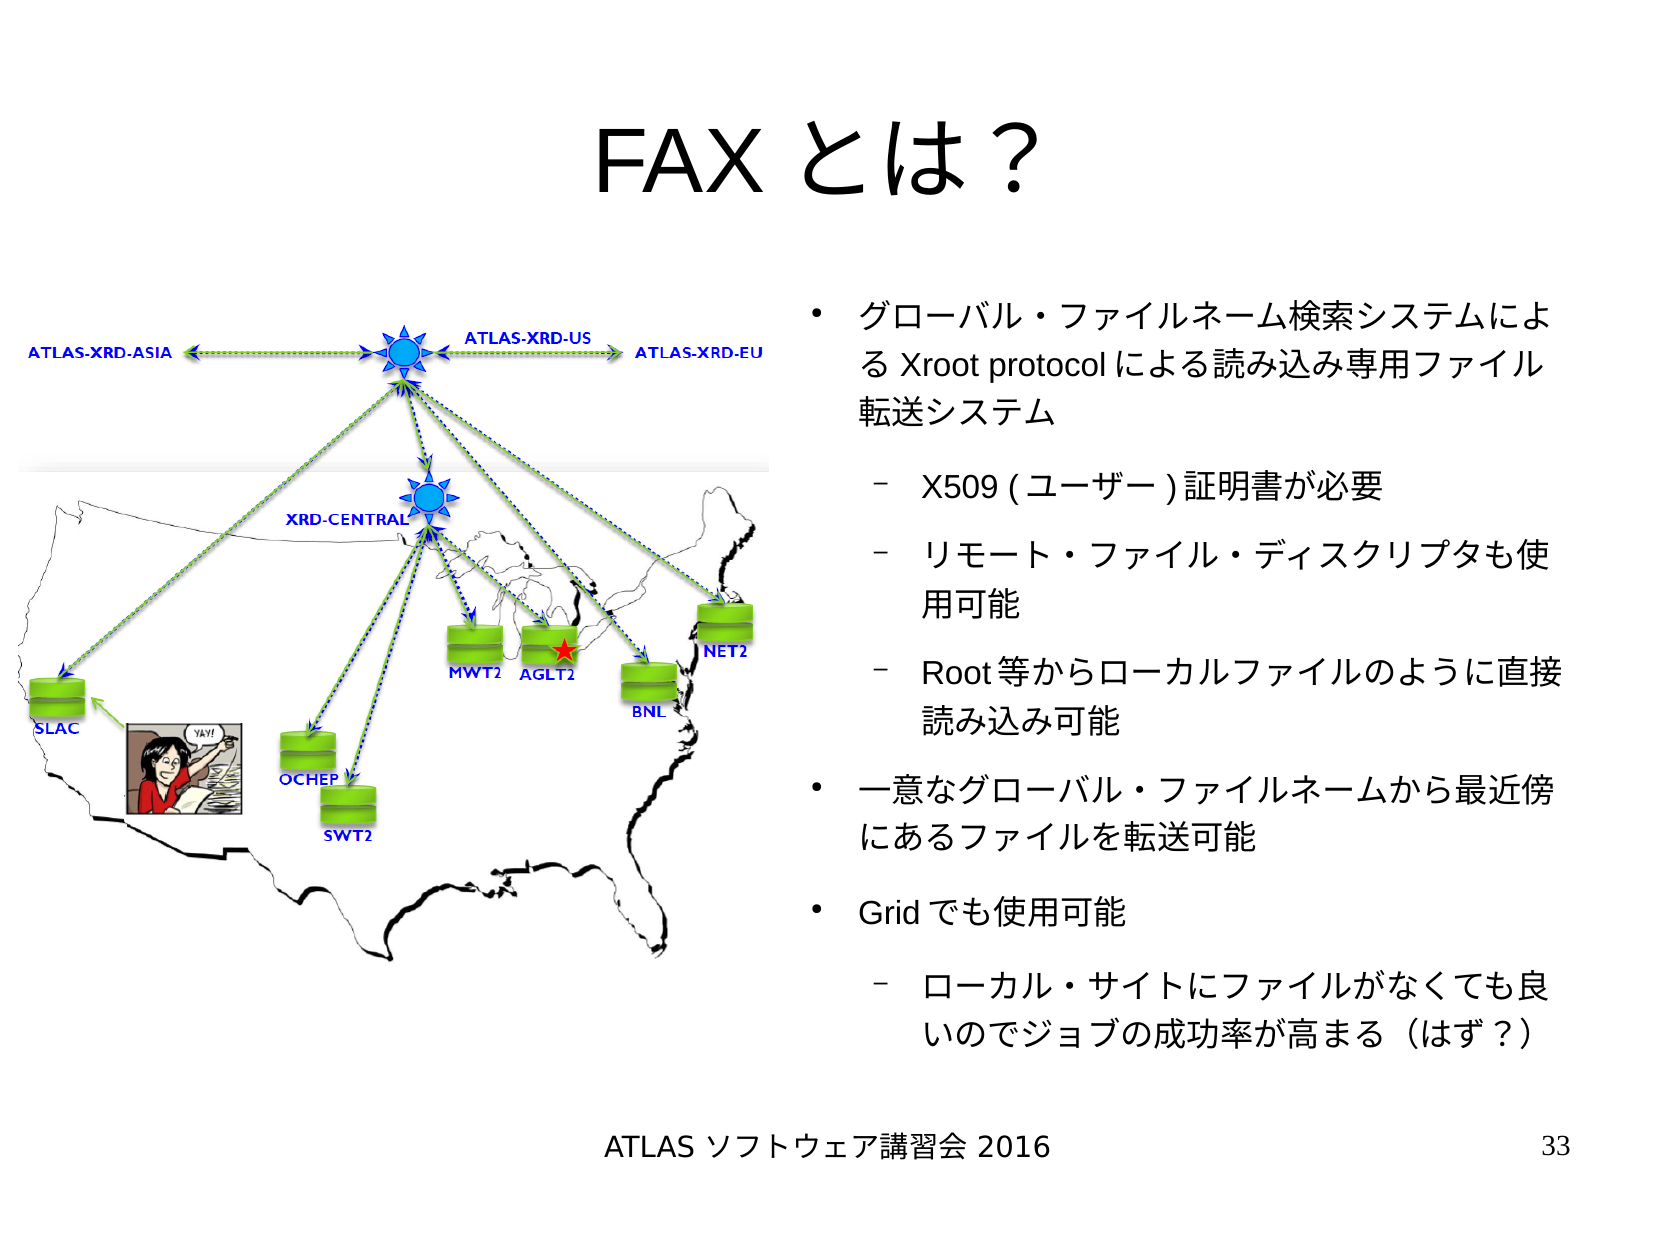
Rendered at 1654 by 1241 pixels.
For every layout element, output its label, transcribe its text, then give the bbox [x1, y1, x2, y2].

picture [18, 325, 769, 971]
title FAXとは？ [82, 49, 1571, 257]
list グローバル・ファイルネーム検索システムによるXroot protocolによる読み込み専用ファイル転送システム X509 (ユーザー)証明書が必要 リモート・ファイル・ディスクリプタも使用可能 Root等からローカルファイルのように直接読み込み可能 一意なグローバル・ファイルネームから最近傍にあるファイルを転送可能 Gridでも使用可能 ローカル・サイトにファイルがなくても良いのでジョブの成功率が高まる（はず？） [795, 290, 1571, 1066]
